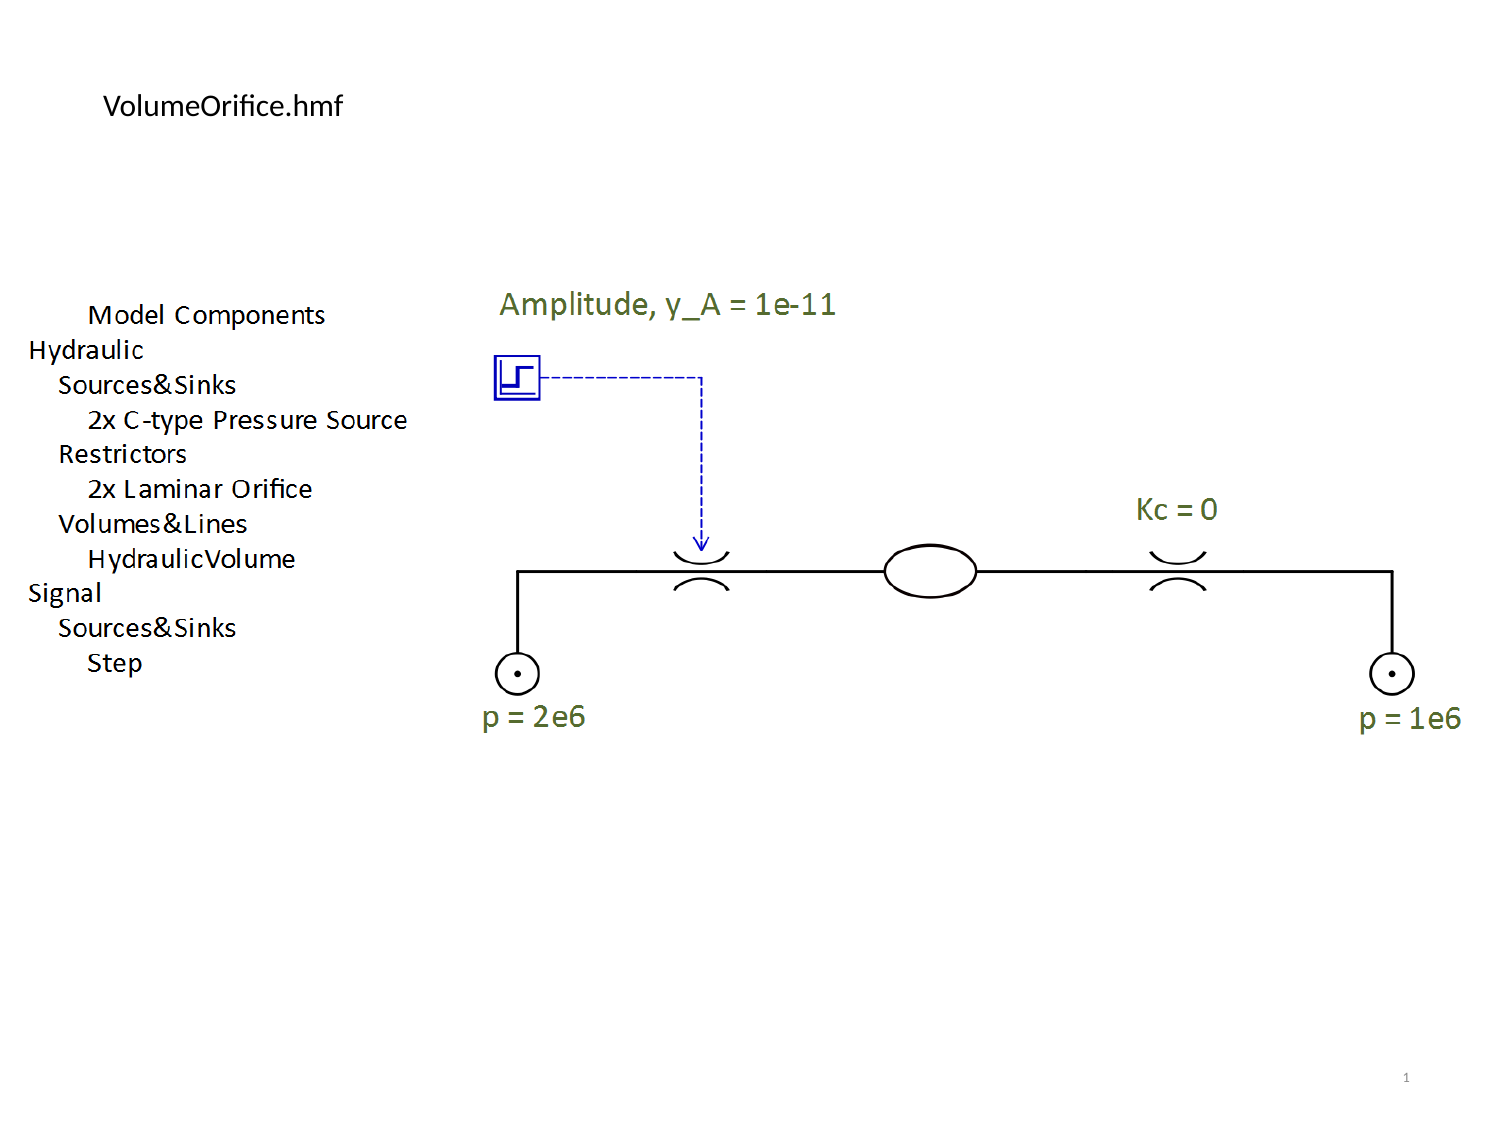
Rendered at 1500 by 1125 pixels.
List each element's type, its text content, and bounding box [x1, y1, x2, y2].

picture [0, 183, 1500, 942]
slide_number <number> [1074, 1042, 1425, 1103]
text_box VolumeOrifice.hmf [88, 54, 963, 135]
